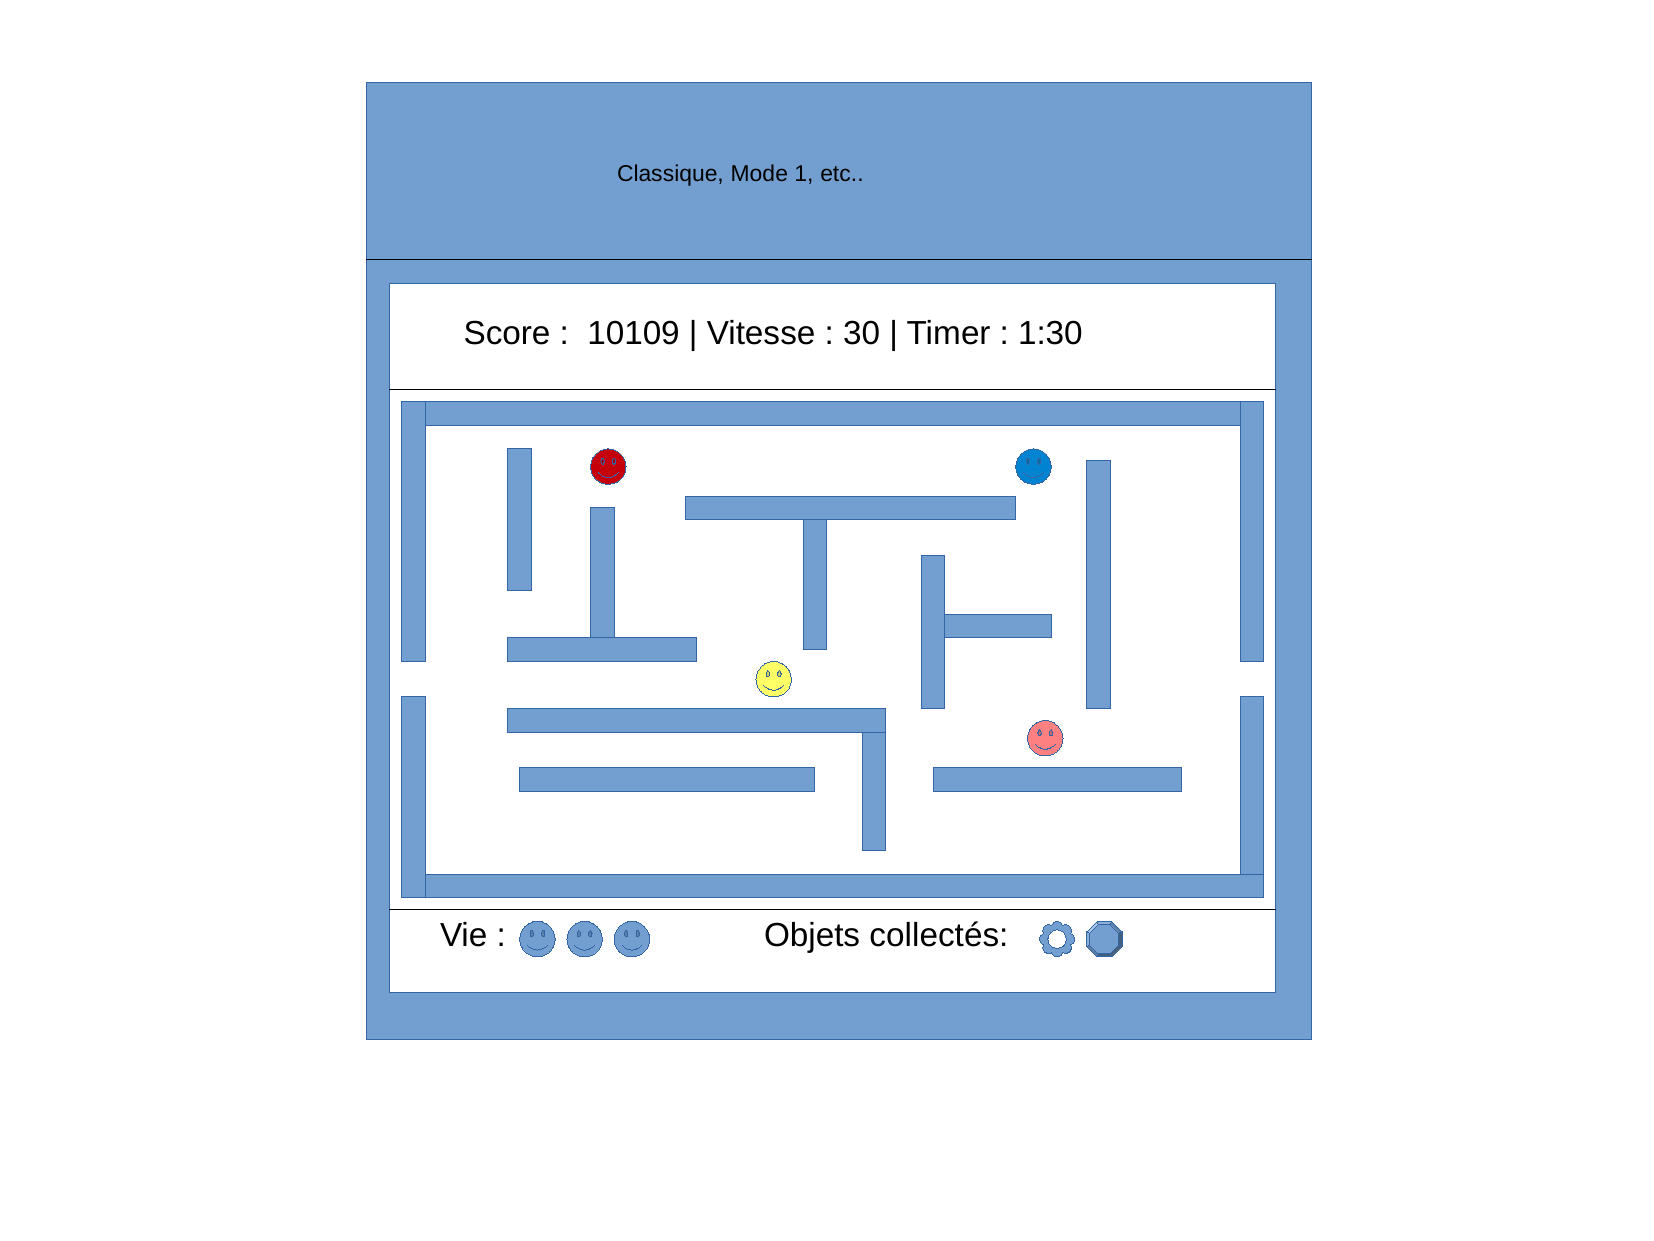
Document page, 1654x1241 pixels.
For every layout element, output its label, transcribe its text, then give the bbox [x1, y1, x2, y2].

text_box Score : 10109 | Vitesse : 30 | Timer : 1:30 [448, 307, 1252, 378]
text_box [366, 82, 1312, 259]
text_box Vie : Objets collectés: [425, 910, 1229, 981]
text_box Classique, Mode 1, etc.. [602, 153, 1063, 193]
text_box [366, 260, 1312, 1040]
